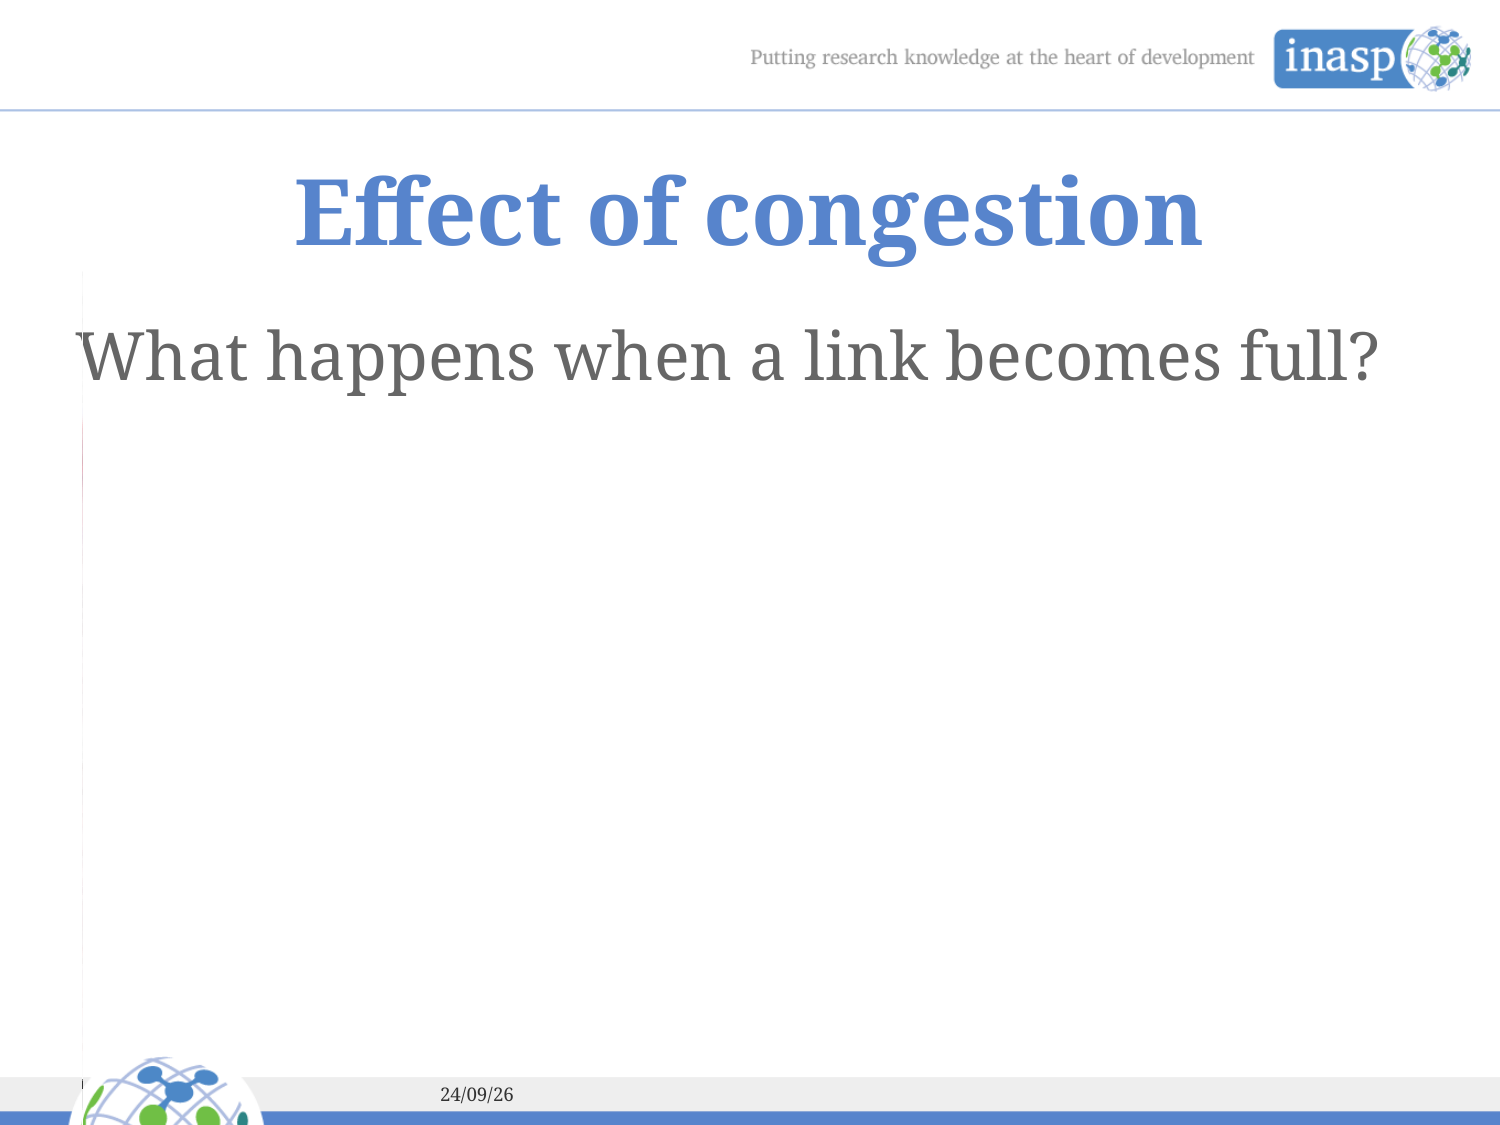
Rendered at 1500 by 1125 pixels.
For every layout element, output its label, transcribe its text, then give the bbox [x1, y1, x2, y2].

list What happens when a link becomes full? [83, 313, 1426, 967]
picture [0, 0, 1500, 1125]
list What happens when a link becomes full? [75, 313, 82, 967]
title Effect of congestion [75, 129, 1426, 313]
